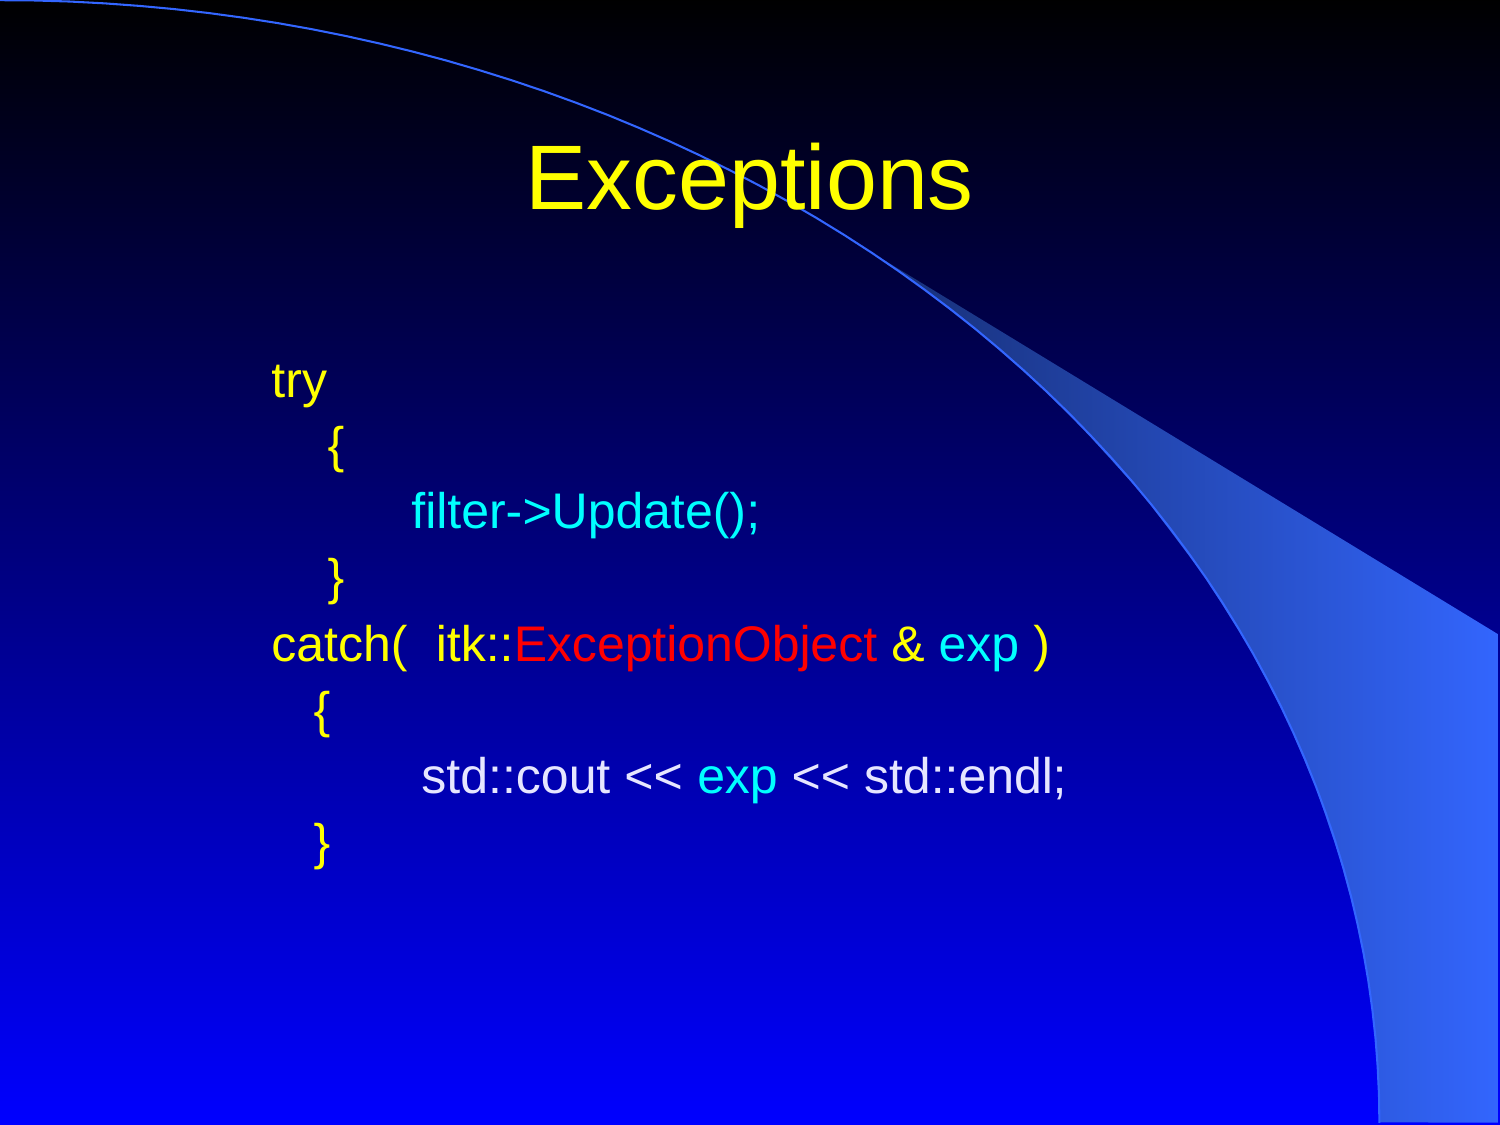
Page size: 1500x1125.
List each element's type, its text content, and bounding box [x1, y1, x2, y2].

title Exceptions [112, 87, 1388, 276]
text_box try { filter->Update(); } catch( itk::ExceptionObject & exp ) { std::cout << exp << std::endl; } [271, 355, 1296, 871]
